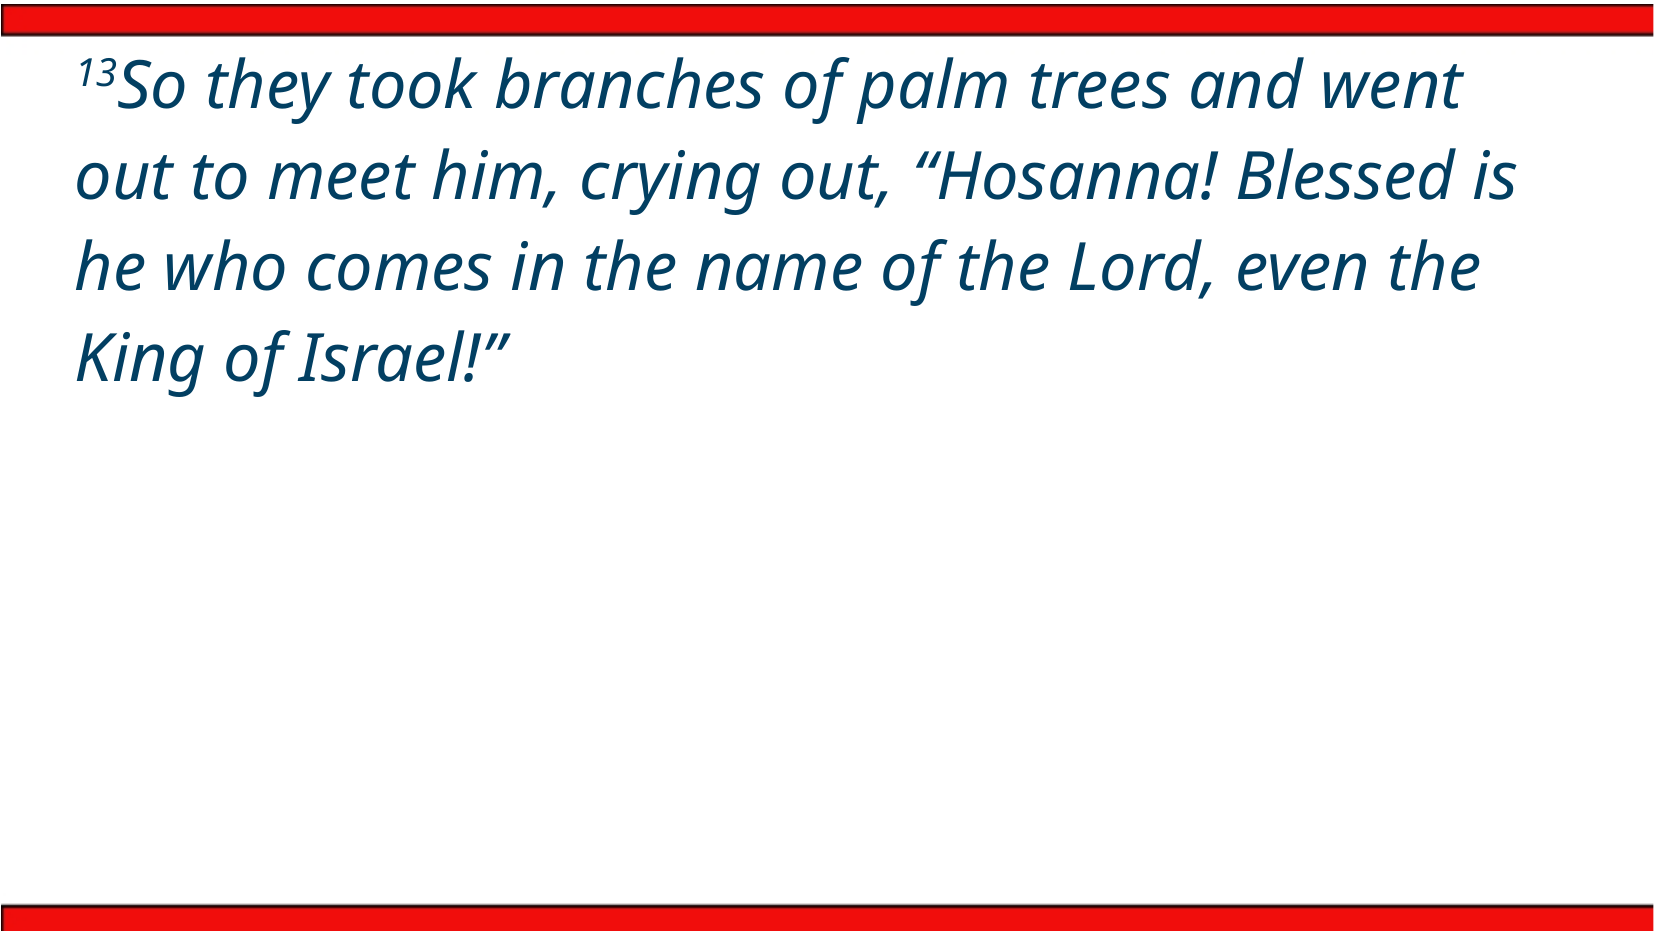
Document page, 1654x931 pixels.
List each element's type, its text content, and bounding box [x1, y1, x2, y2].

text_box 13So they took branches of palm trees and went out to meet him, crying out, “Hosanna! Blessed is he who comes in the name of the Lord, even the King of Israel!” [60, 30, 1591, 400]
picture [1, 4, 1654, 931]
